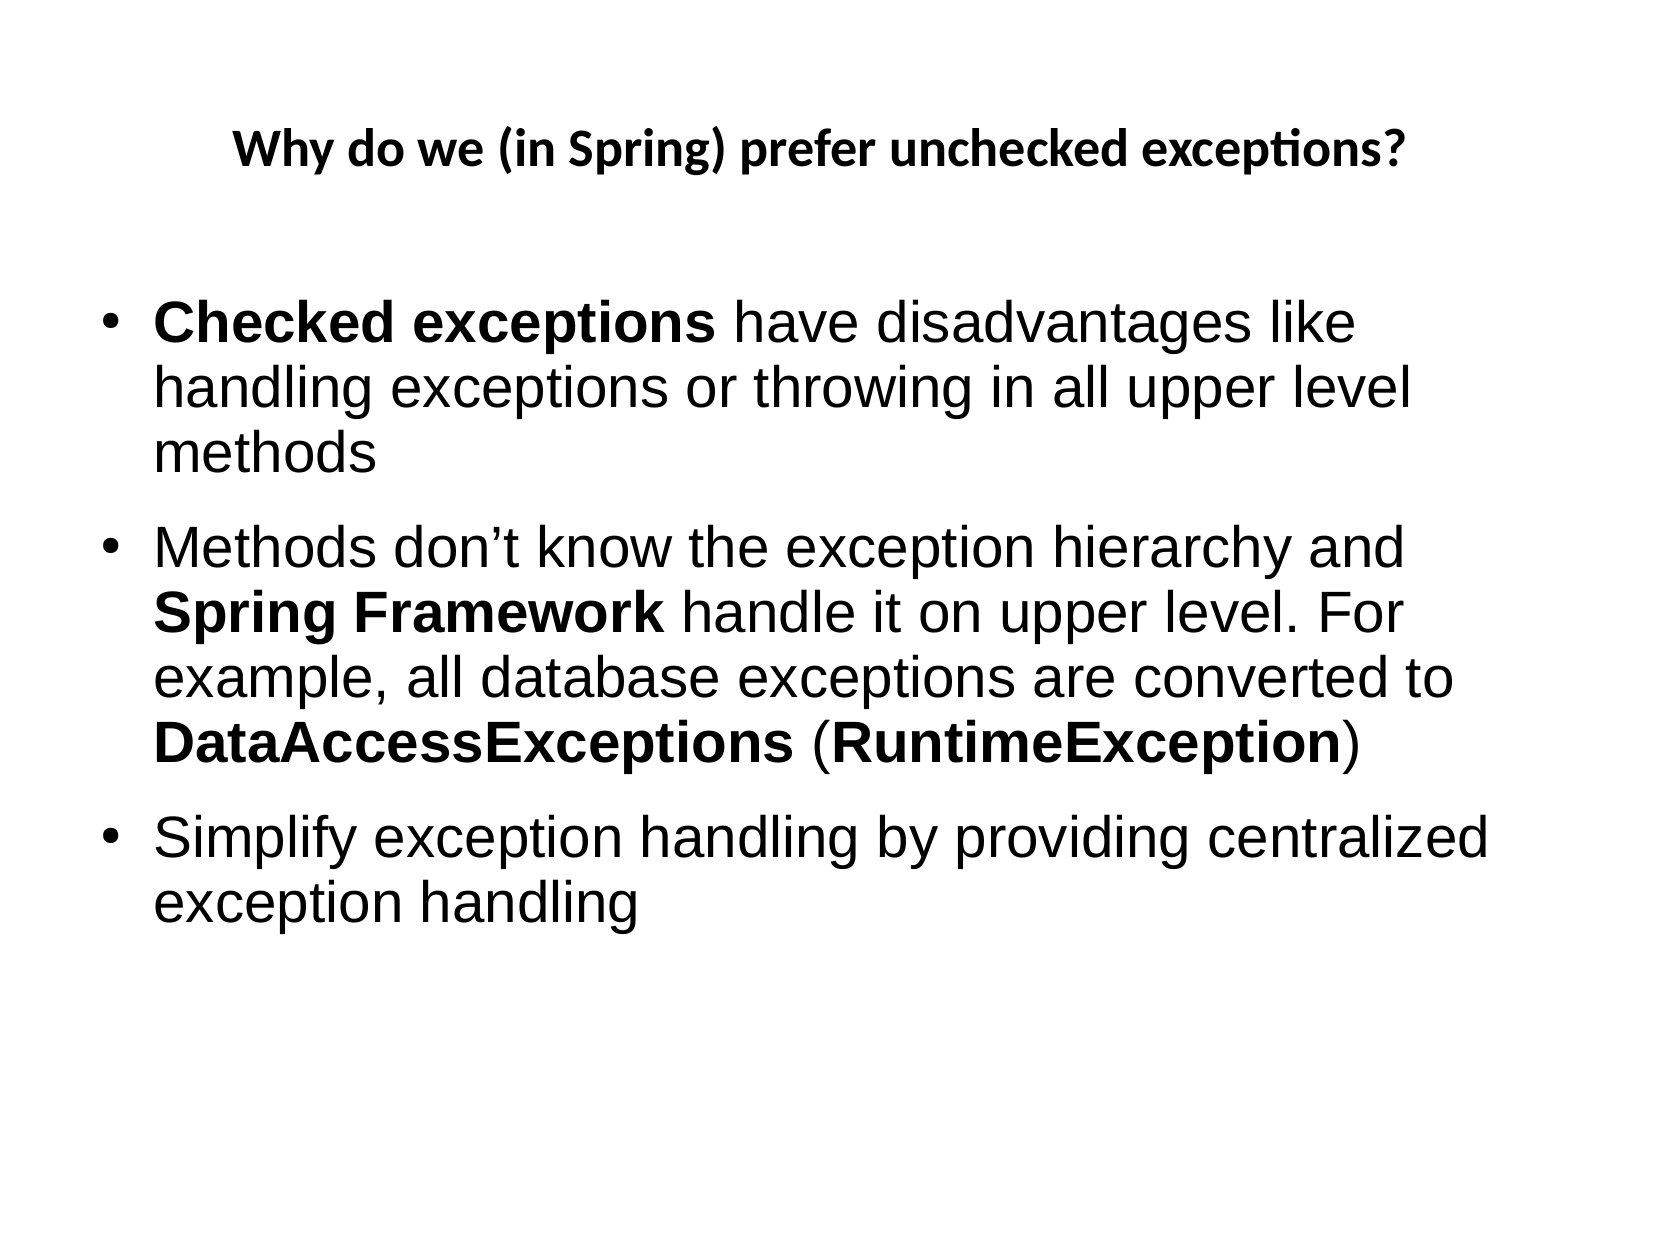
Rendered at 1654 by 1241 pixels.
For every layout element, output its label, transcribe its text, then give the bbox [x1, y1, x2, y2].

list Checked exceptions have disadvantages like handling exceptions or throwing in all upper level methods Methods don’t know the exception hierarchy and Spring Framework handle it on upper level. For example, all database exceptions are converted to DataAccessExceptions (RuntimeException) Simplify exception handling by providing centralized exception handling [82, 290, 1571, 1010]
title Why do we (in Spring) prefer unchecked exceptions? [82, 49, 1571, 257]
